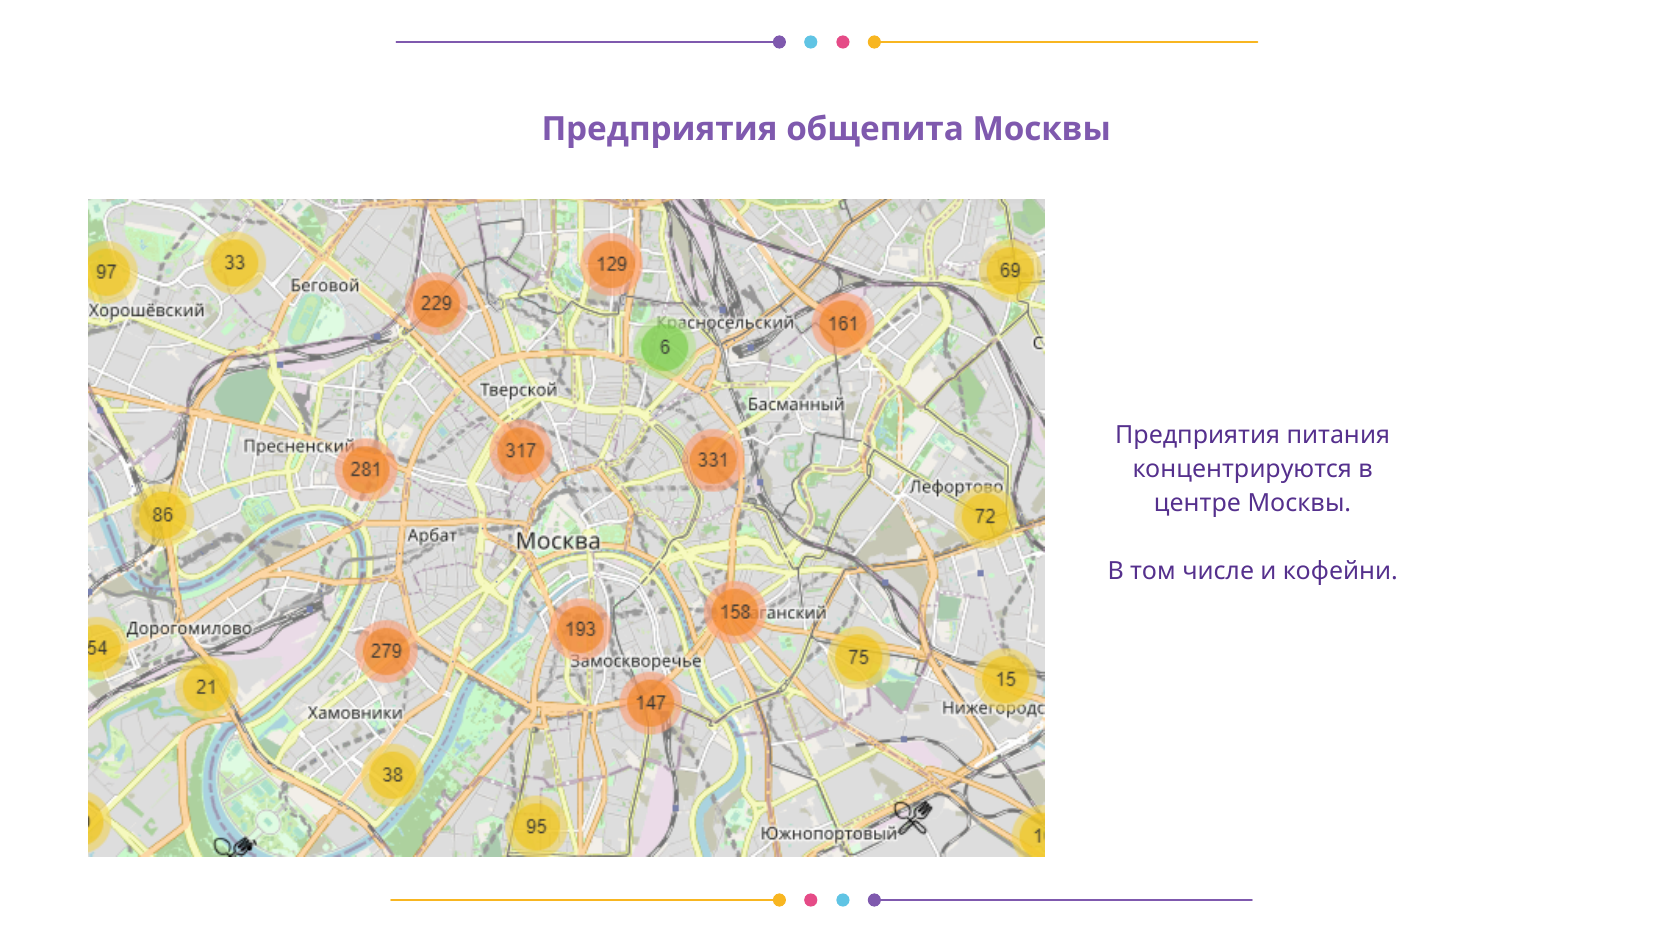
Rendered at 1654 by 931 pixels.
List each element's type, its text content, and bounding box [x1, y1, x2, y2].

title Предприятия общепита Москвы [531, 88, 1123, 167]
picture [88, 199, 1045, 857]
title Предприятия питания концентрируются в центре Москвы. В том числе и кофейни. [1092, 265, 1414, 739]
